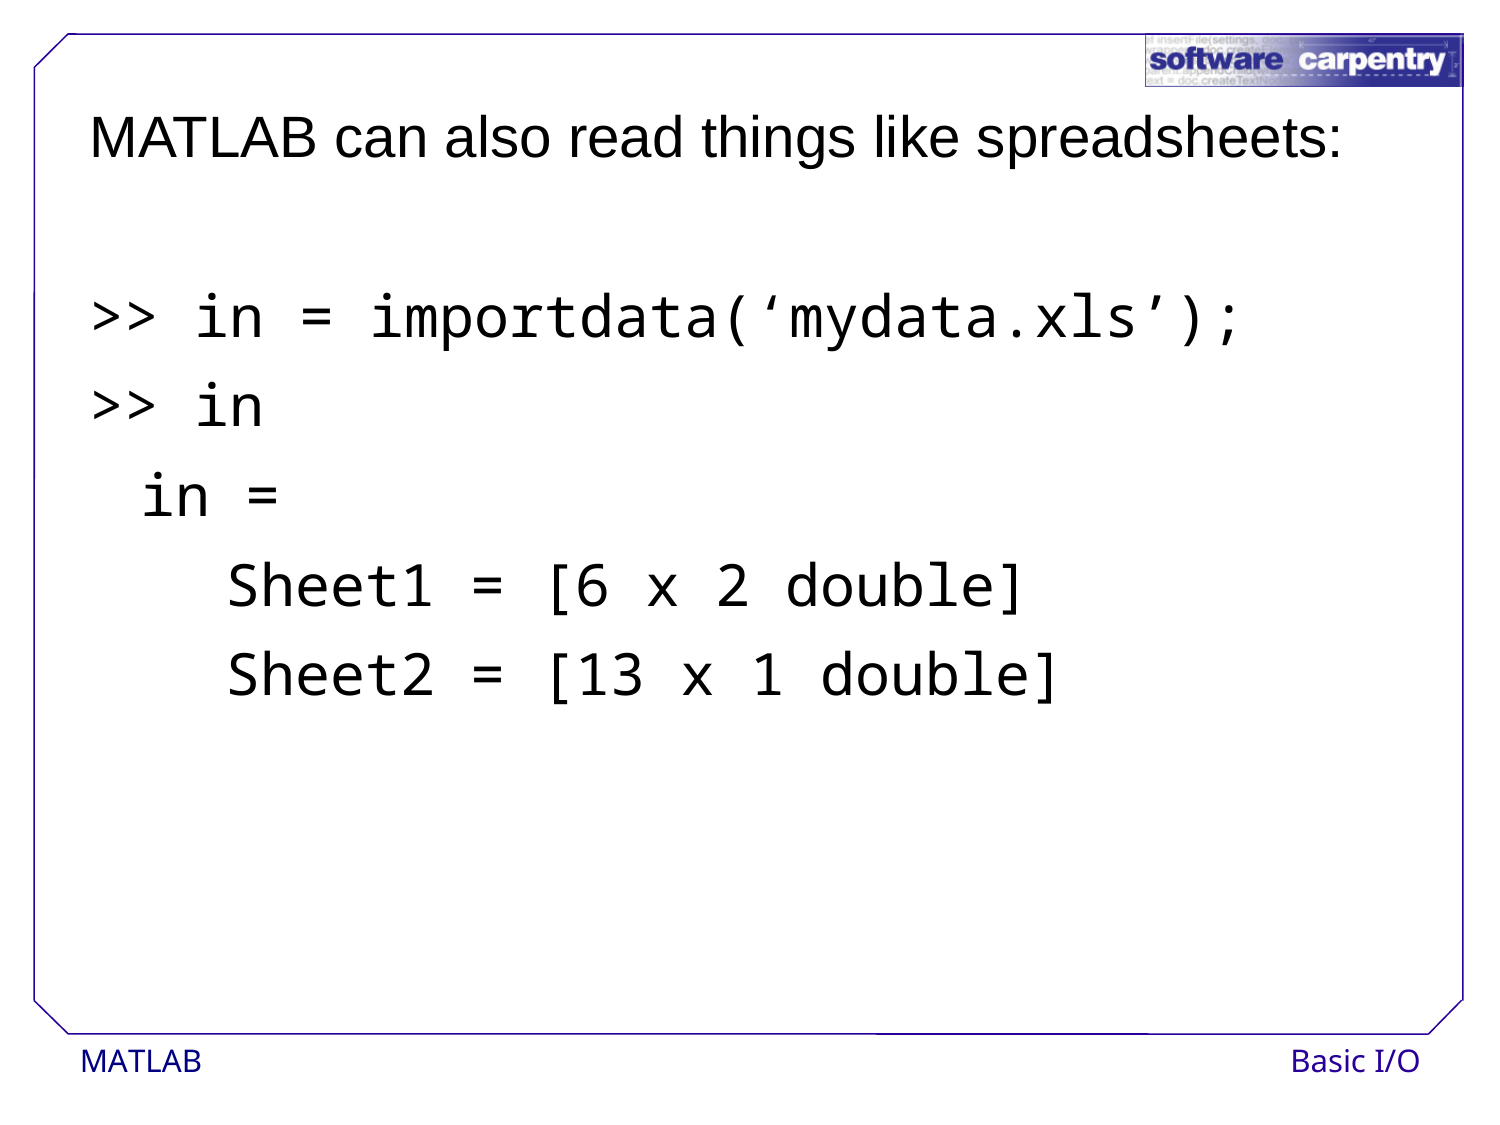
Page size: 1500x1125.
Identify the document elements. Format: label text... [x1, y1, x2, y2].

picture [1145, 33, 1464, 87]
list MATLAB can also read things like spreadsheets: >> in = importdata(‘mydata.xls’); >> in in = Sheet1 = [6 x 2 double] Sheet2 = [13 x 1 double] [75, 99, 1363, 1013]
